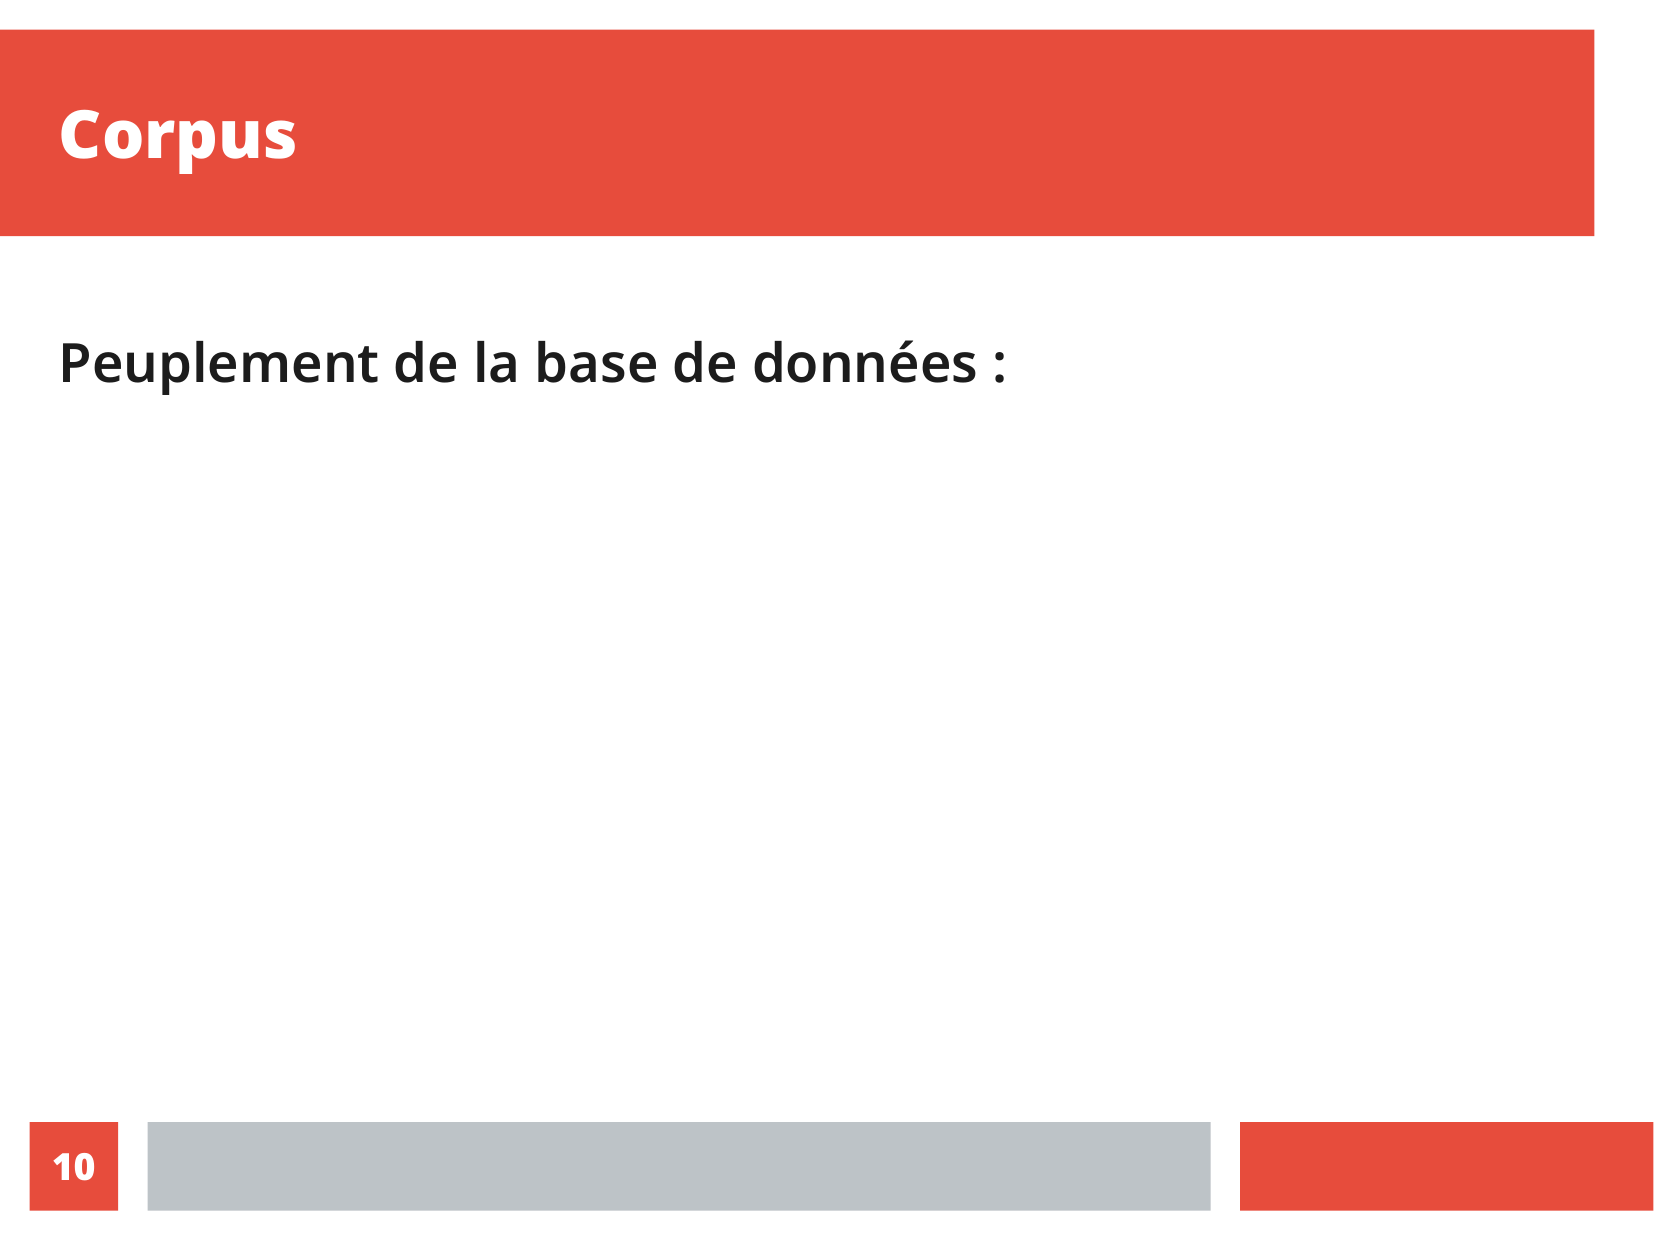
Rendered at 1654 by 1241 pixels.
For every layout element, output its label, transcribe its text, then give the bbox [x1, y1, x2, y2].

list Peuplement de la base de données : [59, 324, 1565, 1093]
title Corpus [59, 59, 1595, 207]
